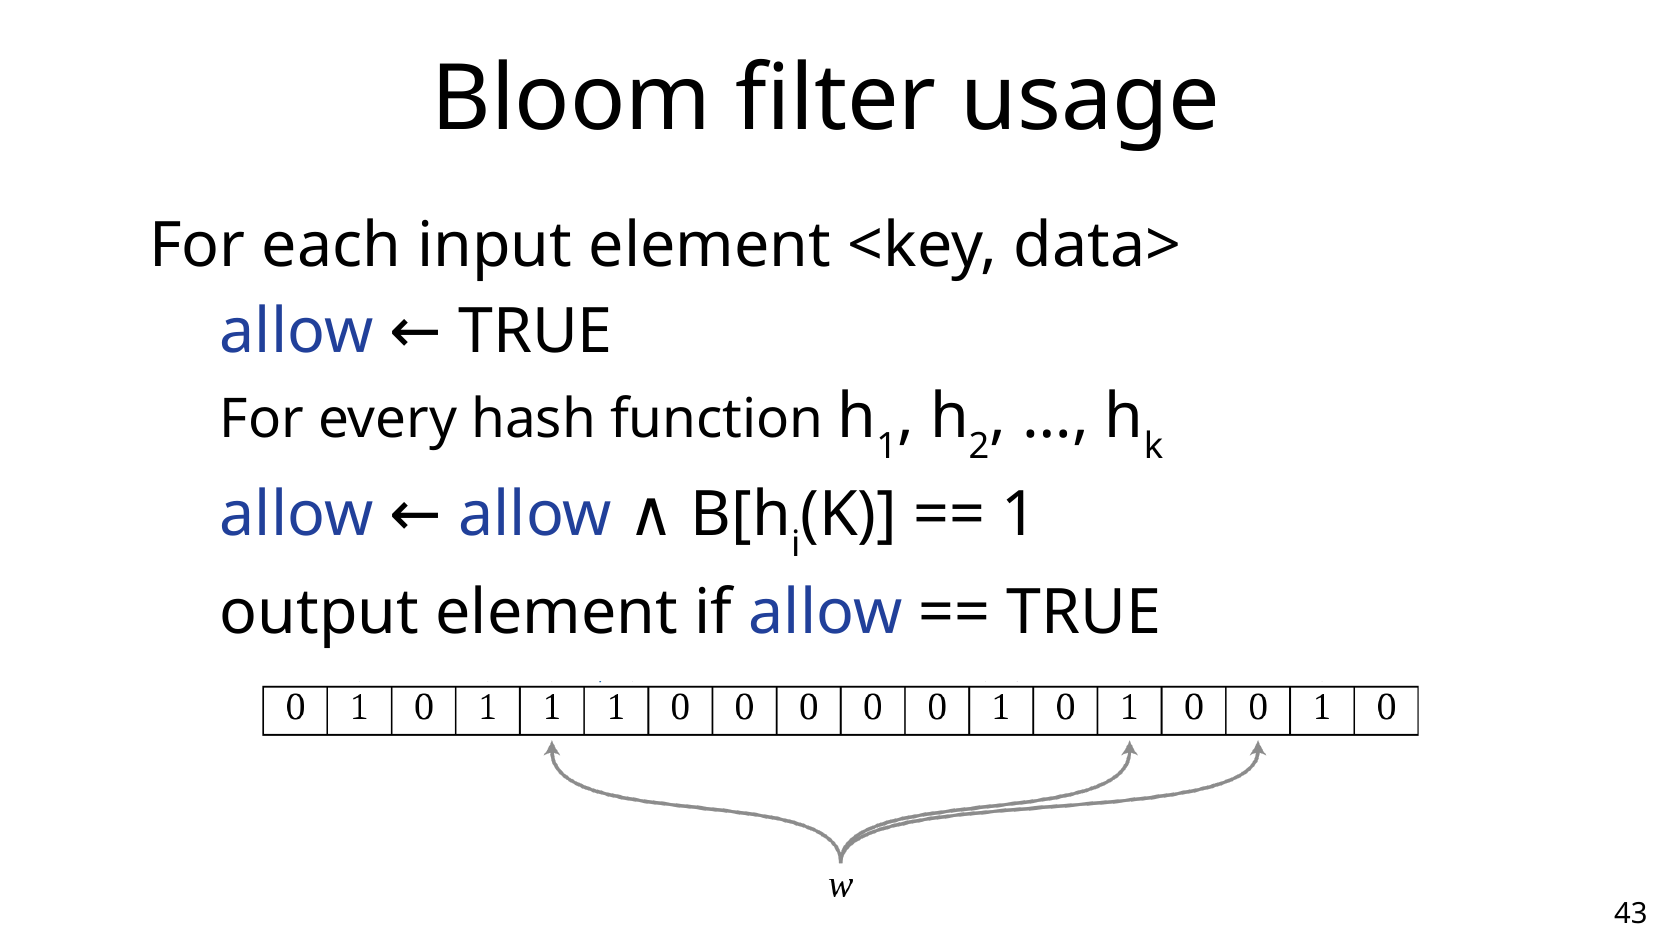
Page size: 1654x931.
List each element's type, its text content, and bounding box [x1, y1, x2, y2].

picture [262, 681, 1419, 911]
title Bloom filter usage [82, 31, 1571, 157]
list For each input element <key, data> allow ← TRUE For every hash function h1, h2, …, hk allow ← allow ∧ B[hi(K)] == 1 output element if allow == TRUE [82, 199, 1571, 740]
